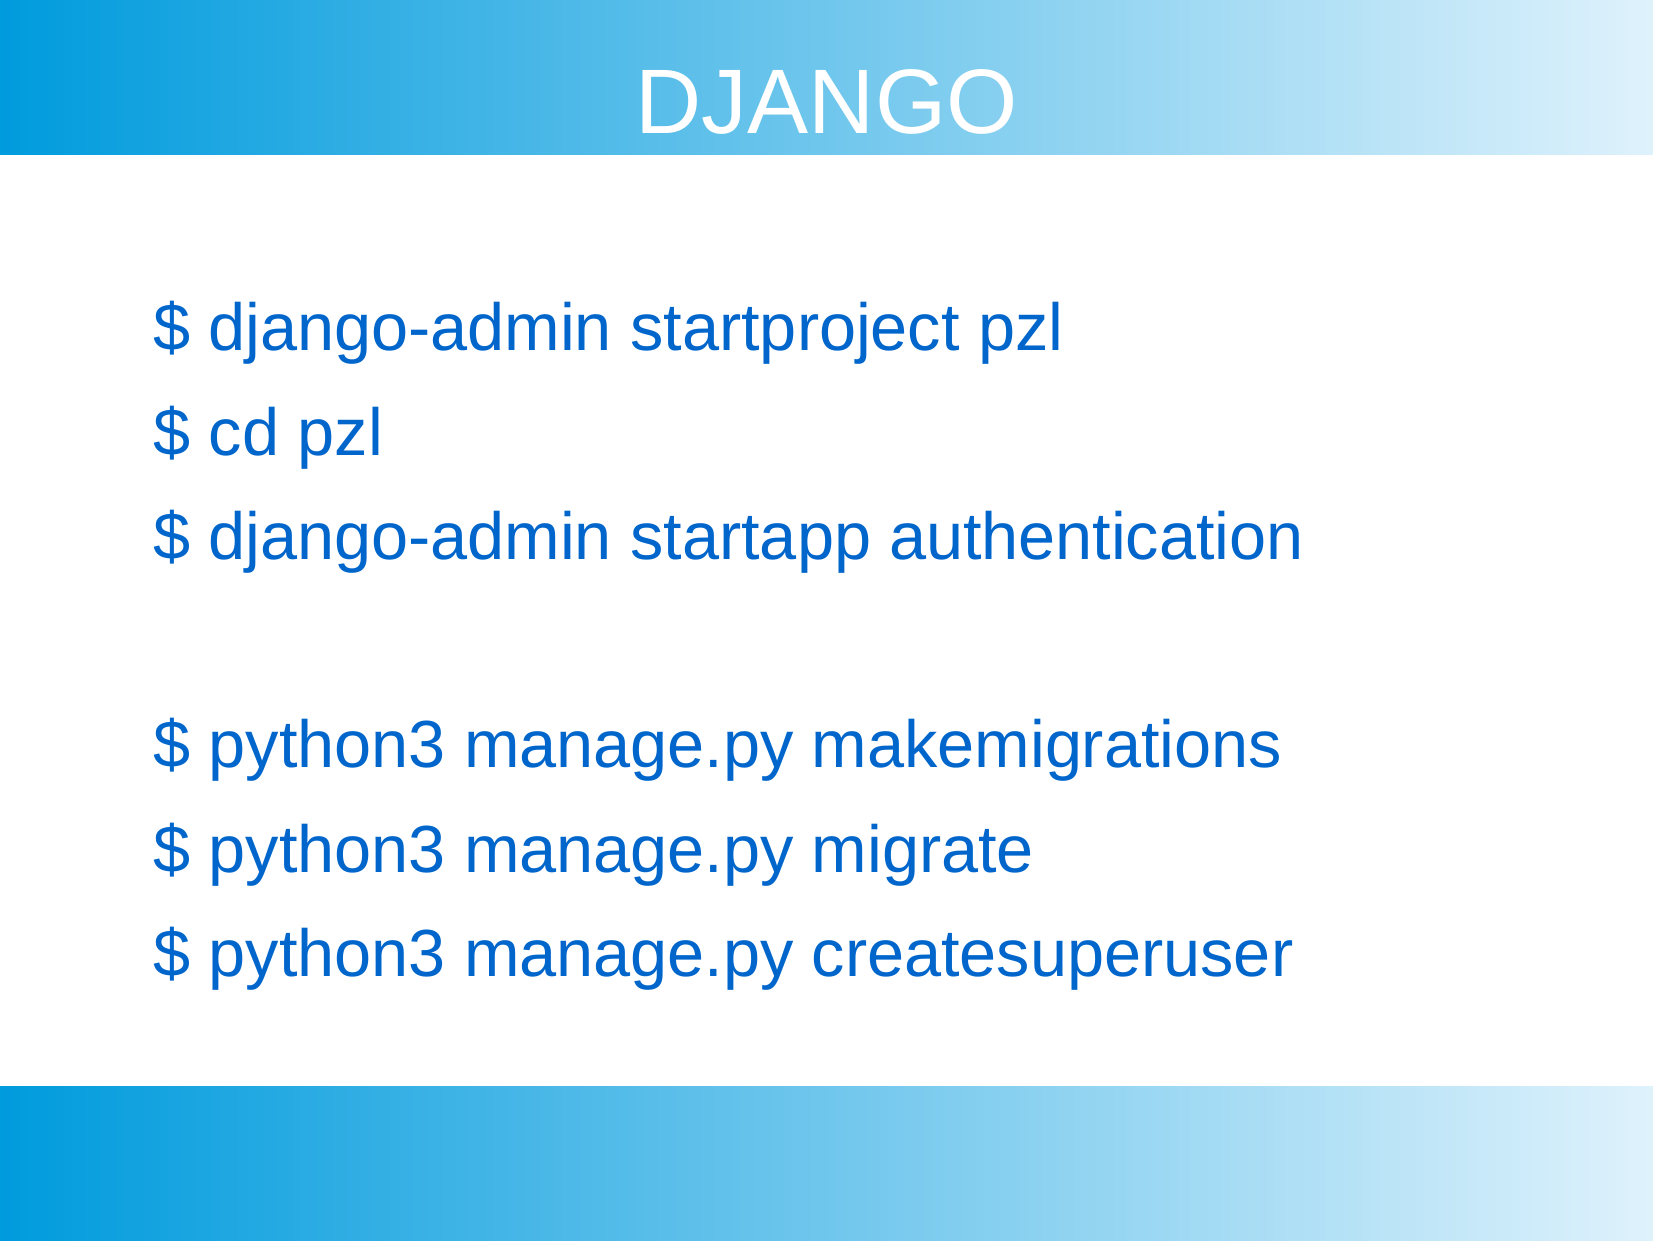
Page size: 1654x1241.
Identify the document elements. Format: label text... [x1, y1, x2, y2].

title DJANGO [82, 49, 1571, 155]
list $ django-admin startproject pzl $ cd pzl $ django-admin startapp authentication $ python3 manage.py makemigrations $ python3 manage.py migrate $ python3 manage.py createsuperuser [82, 290, 1571, 1010]
